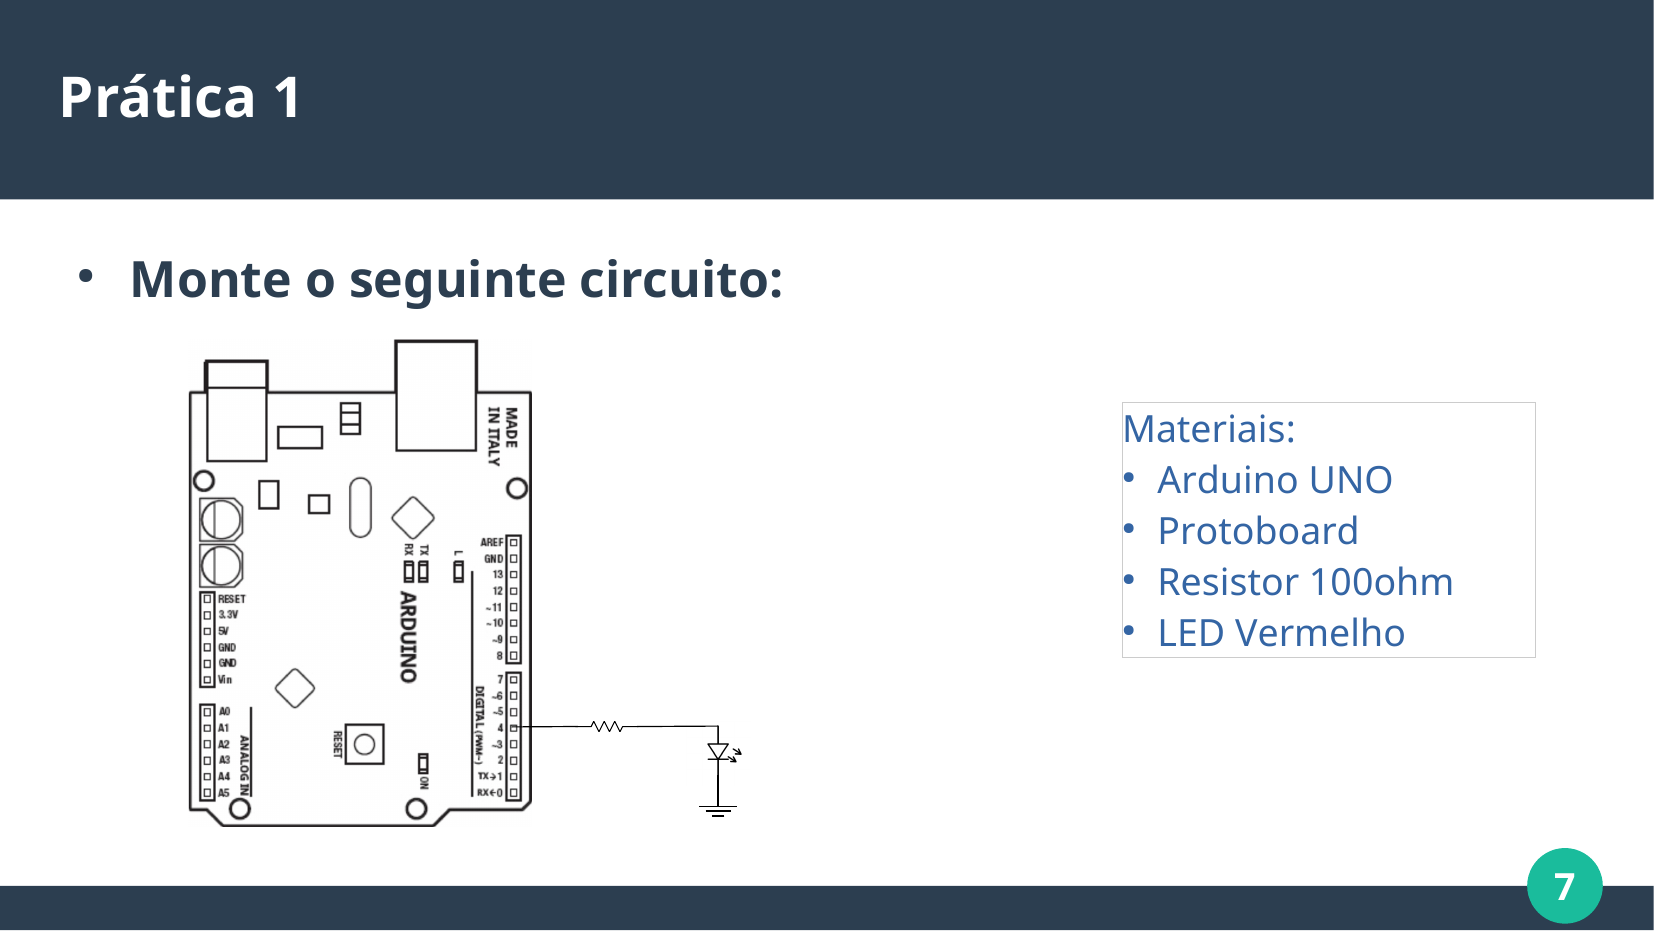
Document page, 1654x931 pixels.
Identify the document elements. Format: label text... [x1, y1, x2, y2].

text_box Materiais: Arduino UNO Protoboard Resistor 100ohm LED Vermelho [1122, 402, 1536, 621]
picture [564, 710, 650, 743]
picture [686, 721, 751, 832]
picture [188, 339, 532, 827]
list Monte o seguinte circuito: [59, 243, 886, 325]
title Prática 1 [59, 37, 1595, 155]
